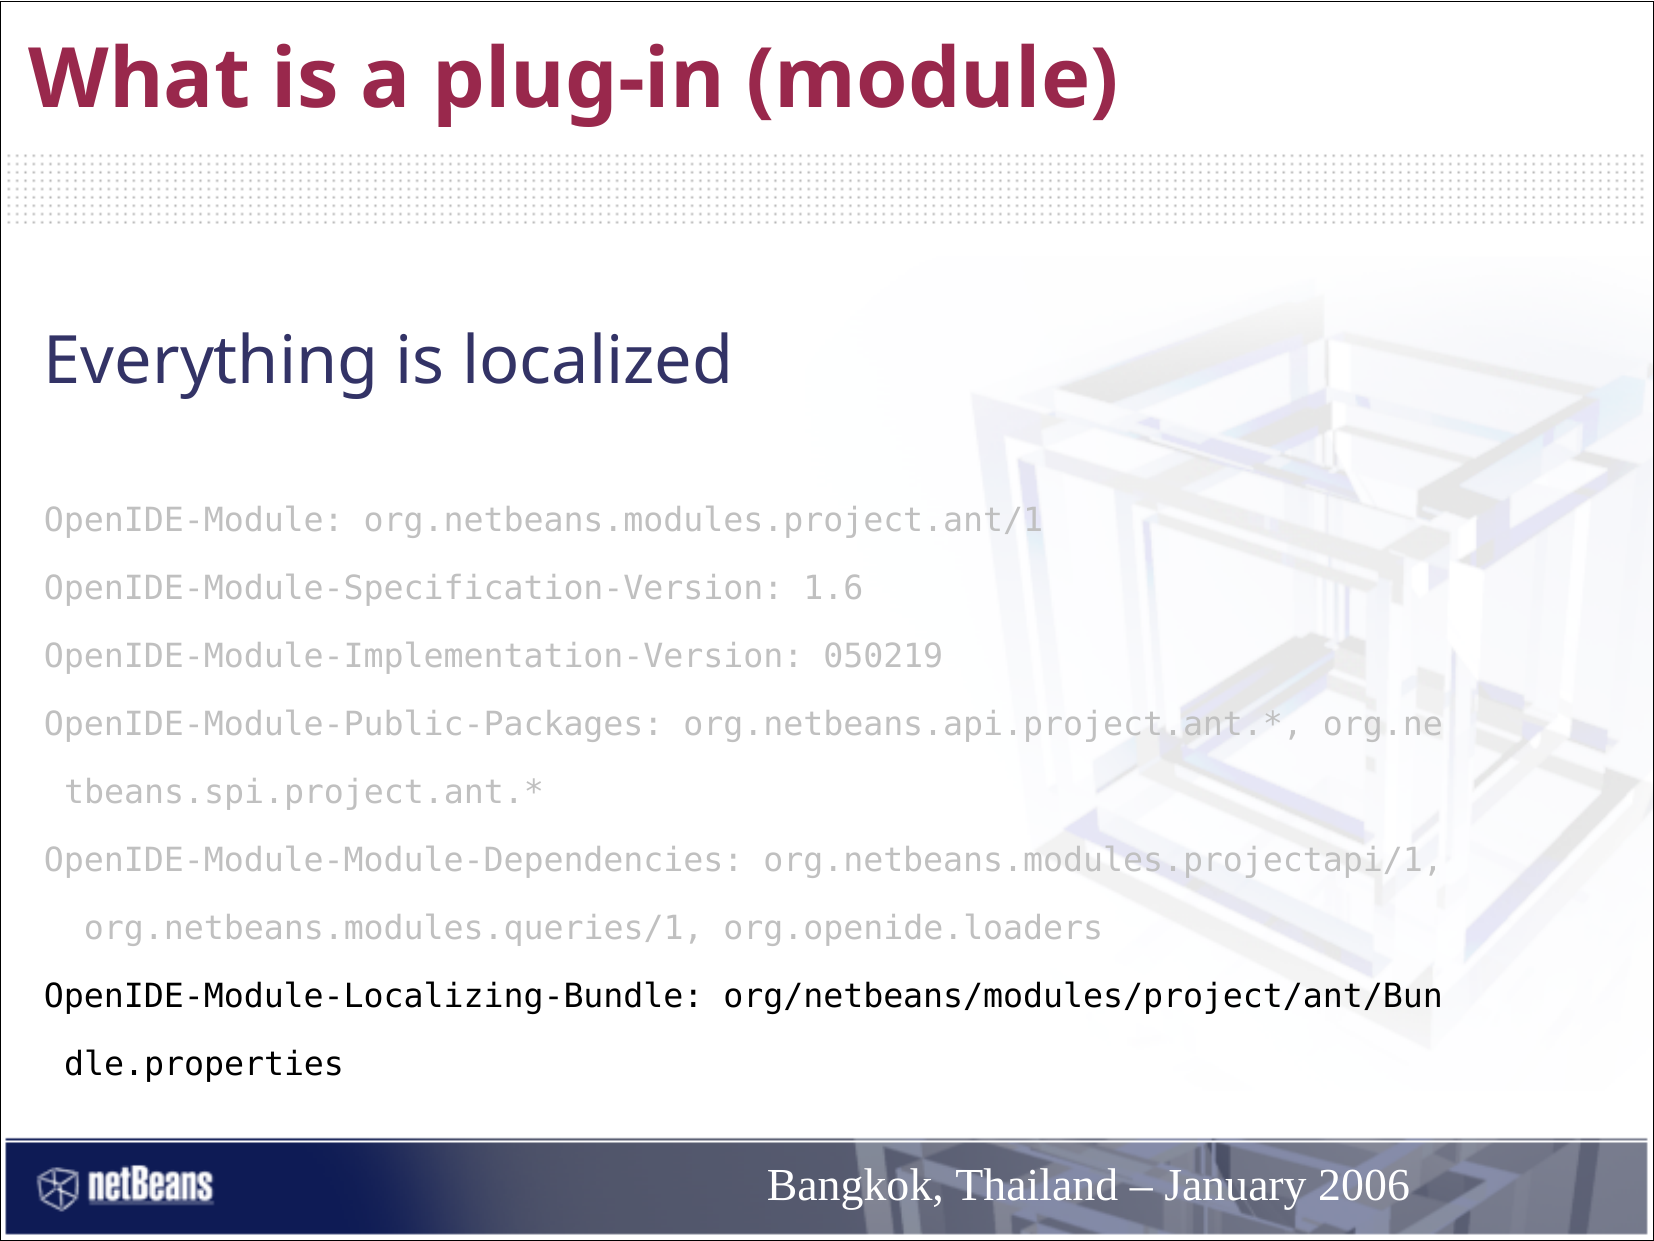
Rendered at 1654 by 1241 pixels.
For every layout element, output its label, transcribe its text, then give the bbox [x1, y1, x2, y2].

title What is a plug-in (module) [28, 0, 1619, 152]
list Everything is localized OpenIDE-Module: org.netbeans.modules.project.ant/1 OpenIDE-Module-Specification-Version: 1.6 OpenIDE-Module-Implementation-Version: 050219 OpenIDE-Module-Public-Packages: org.netbeans.api.project.ant.*, org.ne tbeans.spi.project.ant.* OpenIDE-Module-Module-Dependencies: org.netbeans.modules.projectapi/1, org.netbeans.modules.queries/1, org.openide.loaders OpenIDE-Module-Localizing-Bundle: org/netbeans/modules/project/ant/Bun dle.properties [26, 312, 1484, 1219]
picture [1, 2, 1653, 1240]
